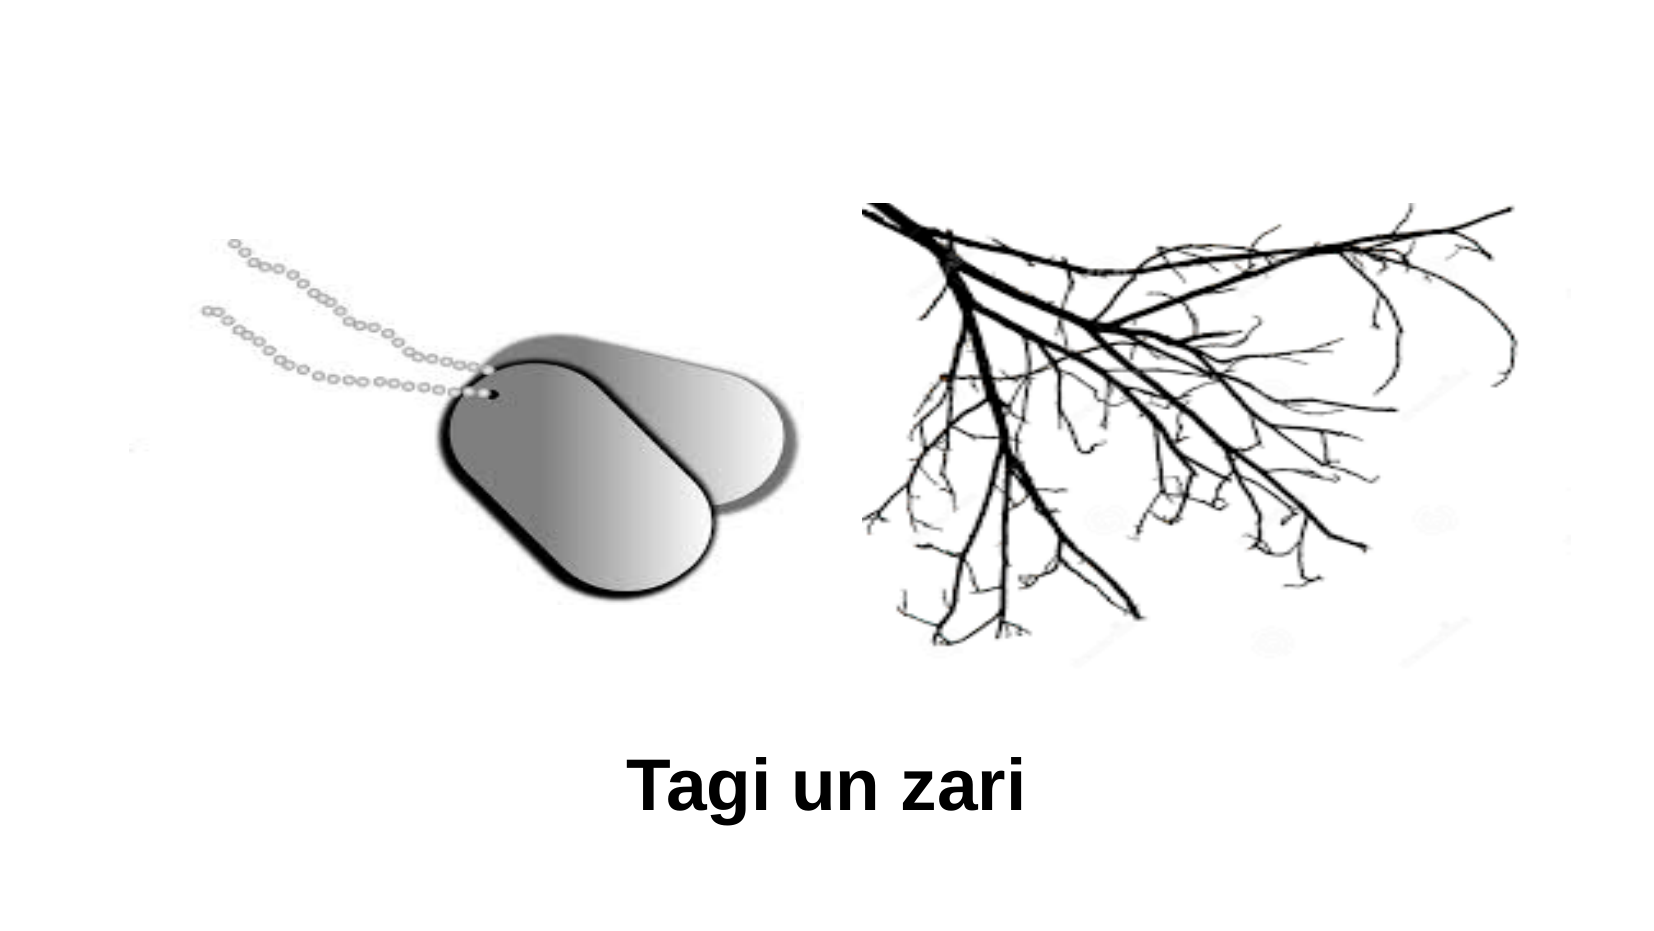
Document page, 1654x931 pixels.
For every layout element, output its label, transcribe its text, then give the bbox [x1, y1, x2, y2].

picture [862, 203, 1571, 718]
picture [129, 239, 804, 605]
title Tagi un zari [268, 725, 1385, 837]
